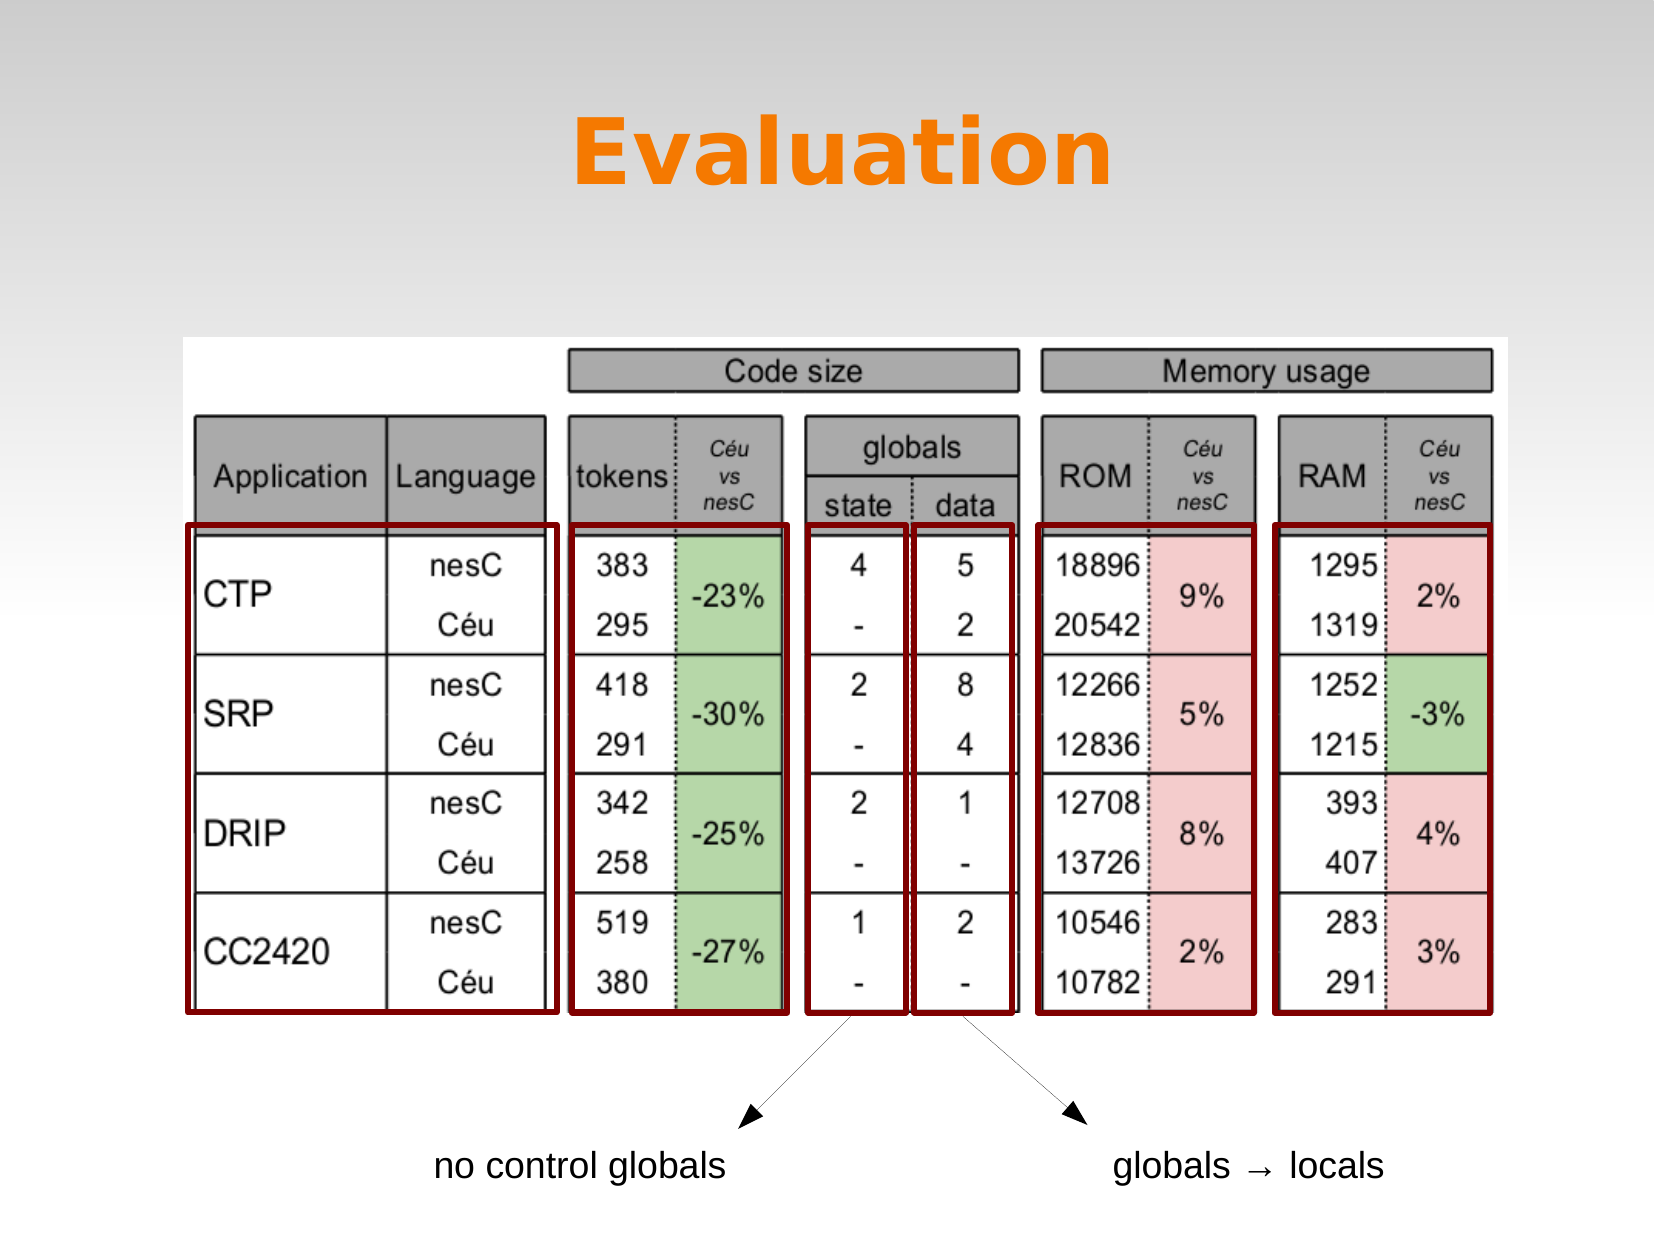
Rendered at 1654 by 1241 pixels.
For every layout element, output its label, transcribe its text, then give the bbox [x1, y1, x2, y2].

text_box no control globals [418, 1137, 742, 1194]
text_box globals → locals [1097, 1137, 1400, 1194]
picture [917, 528, 1009, 1010]
picture [811, 528, 903, 1010]
picture [1041, 528, 1251, 1010]
picture [1278, 528, 1487, 1010]
picture [191, 528, 554, 1009]
picture [183, 337, 1508, 1013]
picture [575, 528, 784, 1009]
title Evaluation [82, 49, 1571, 257]
